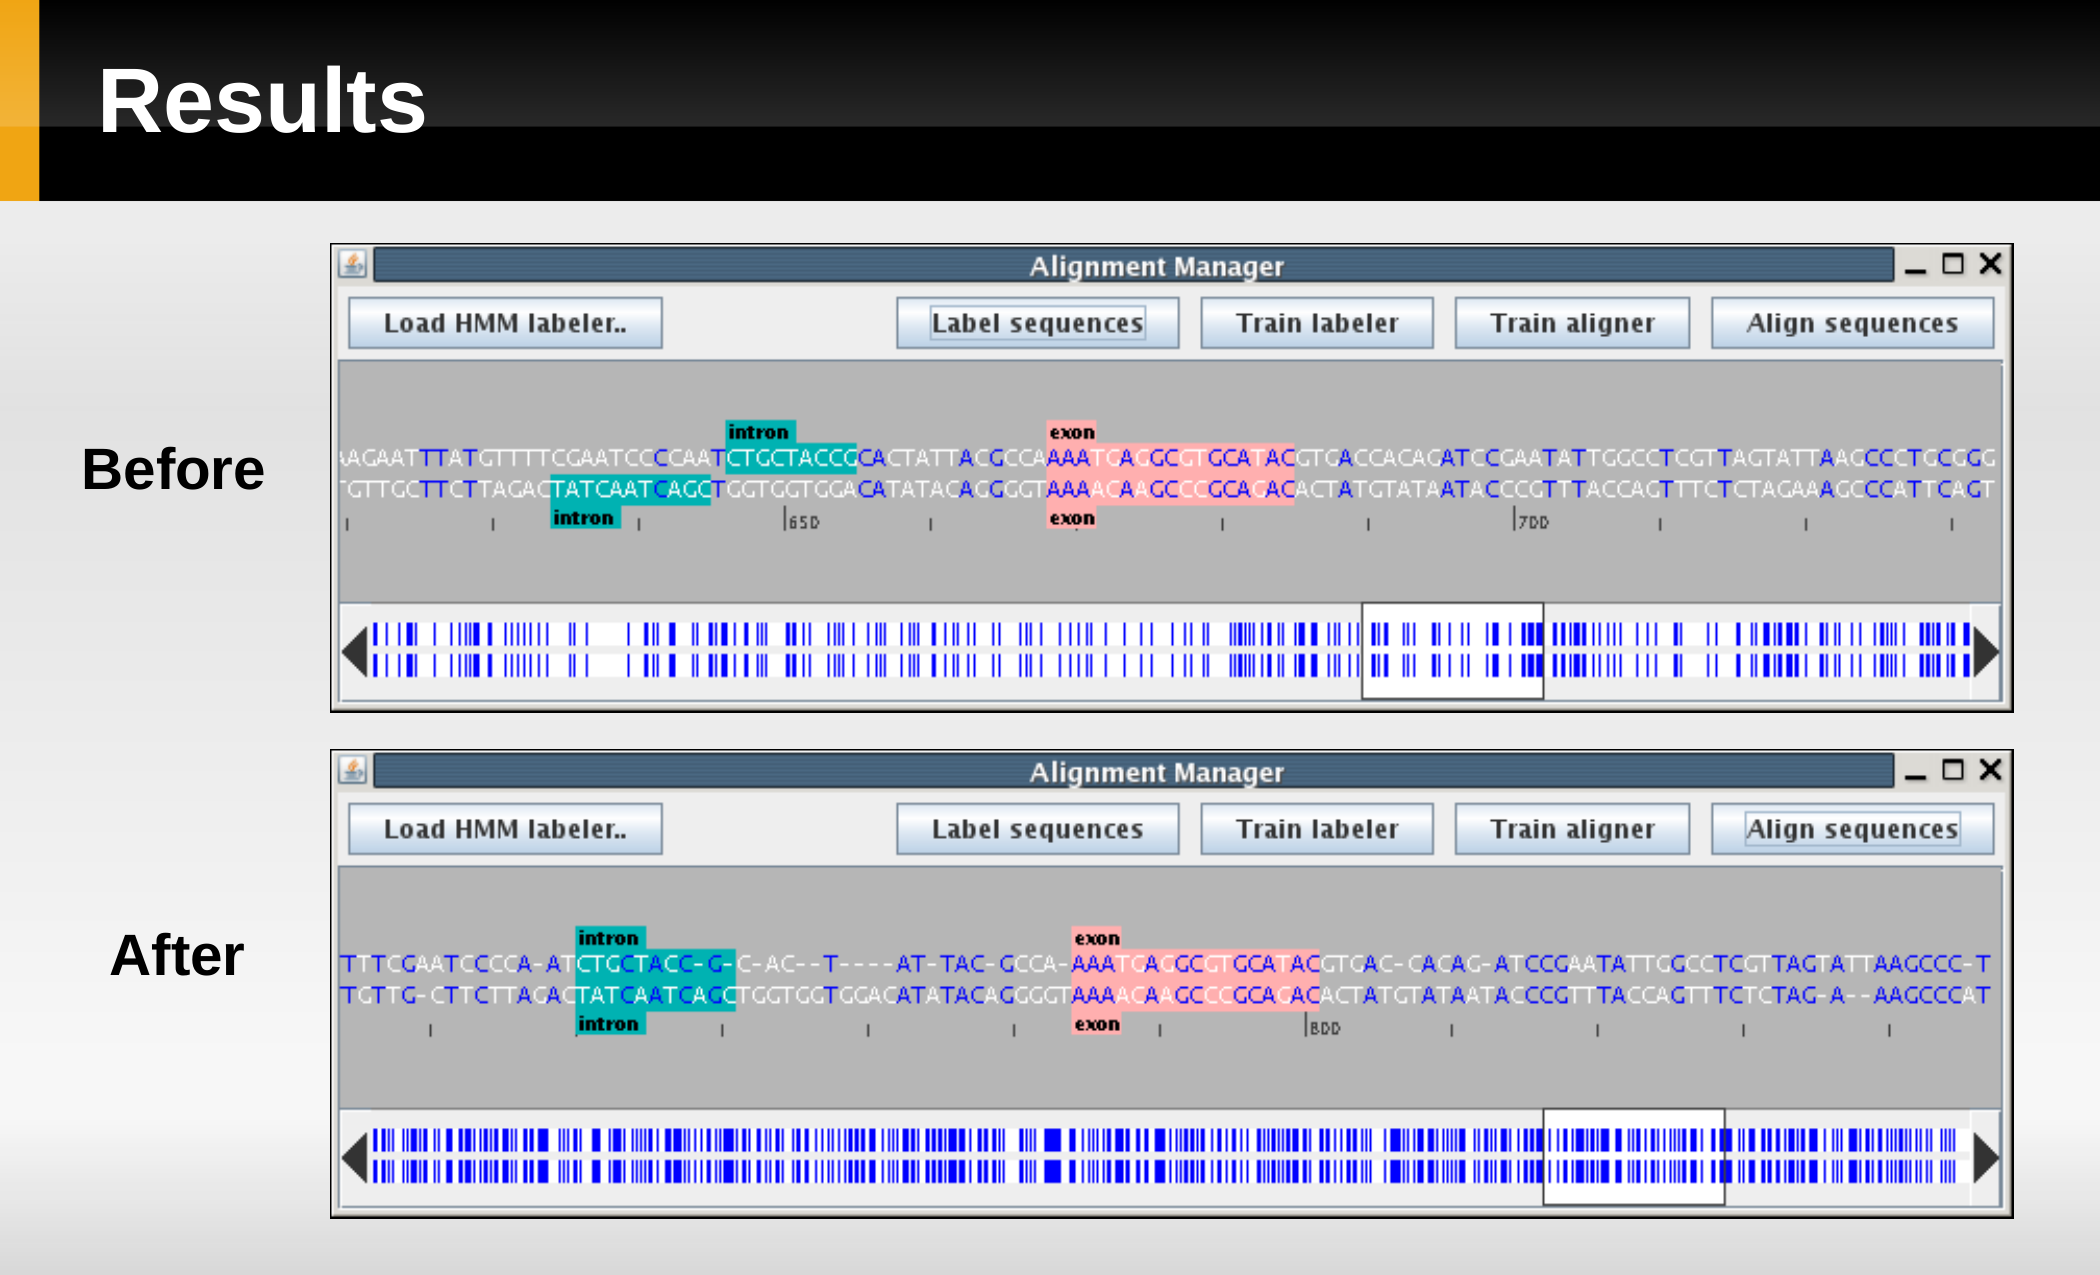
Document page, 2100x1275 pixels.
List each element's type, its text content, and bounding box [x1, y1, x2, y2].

text_box Before [61, 429, 287, 533]
title Results [97, 27, 1988, 175]
text_box After [65, 915, 291, 1019]
picture [0, 0, 2100, 1275]
